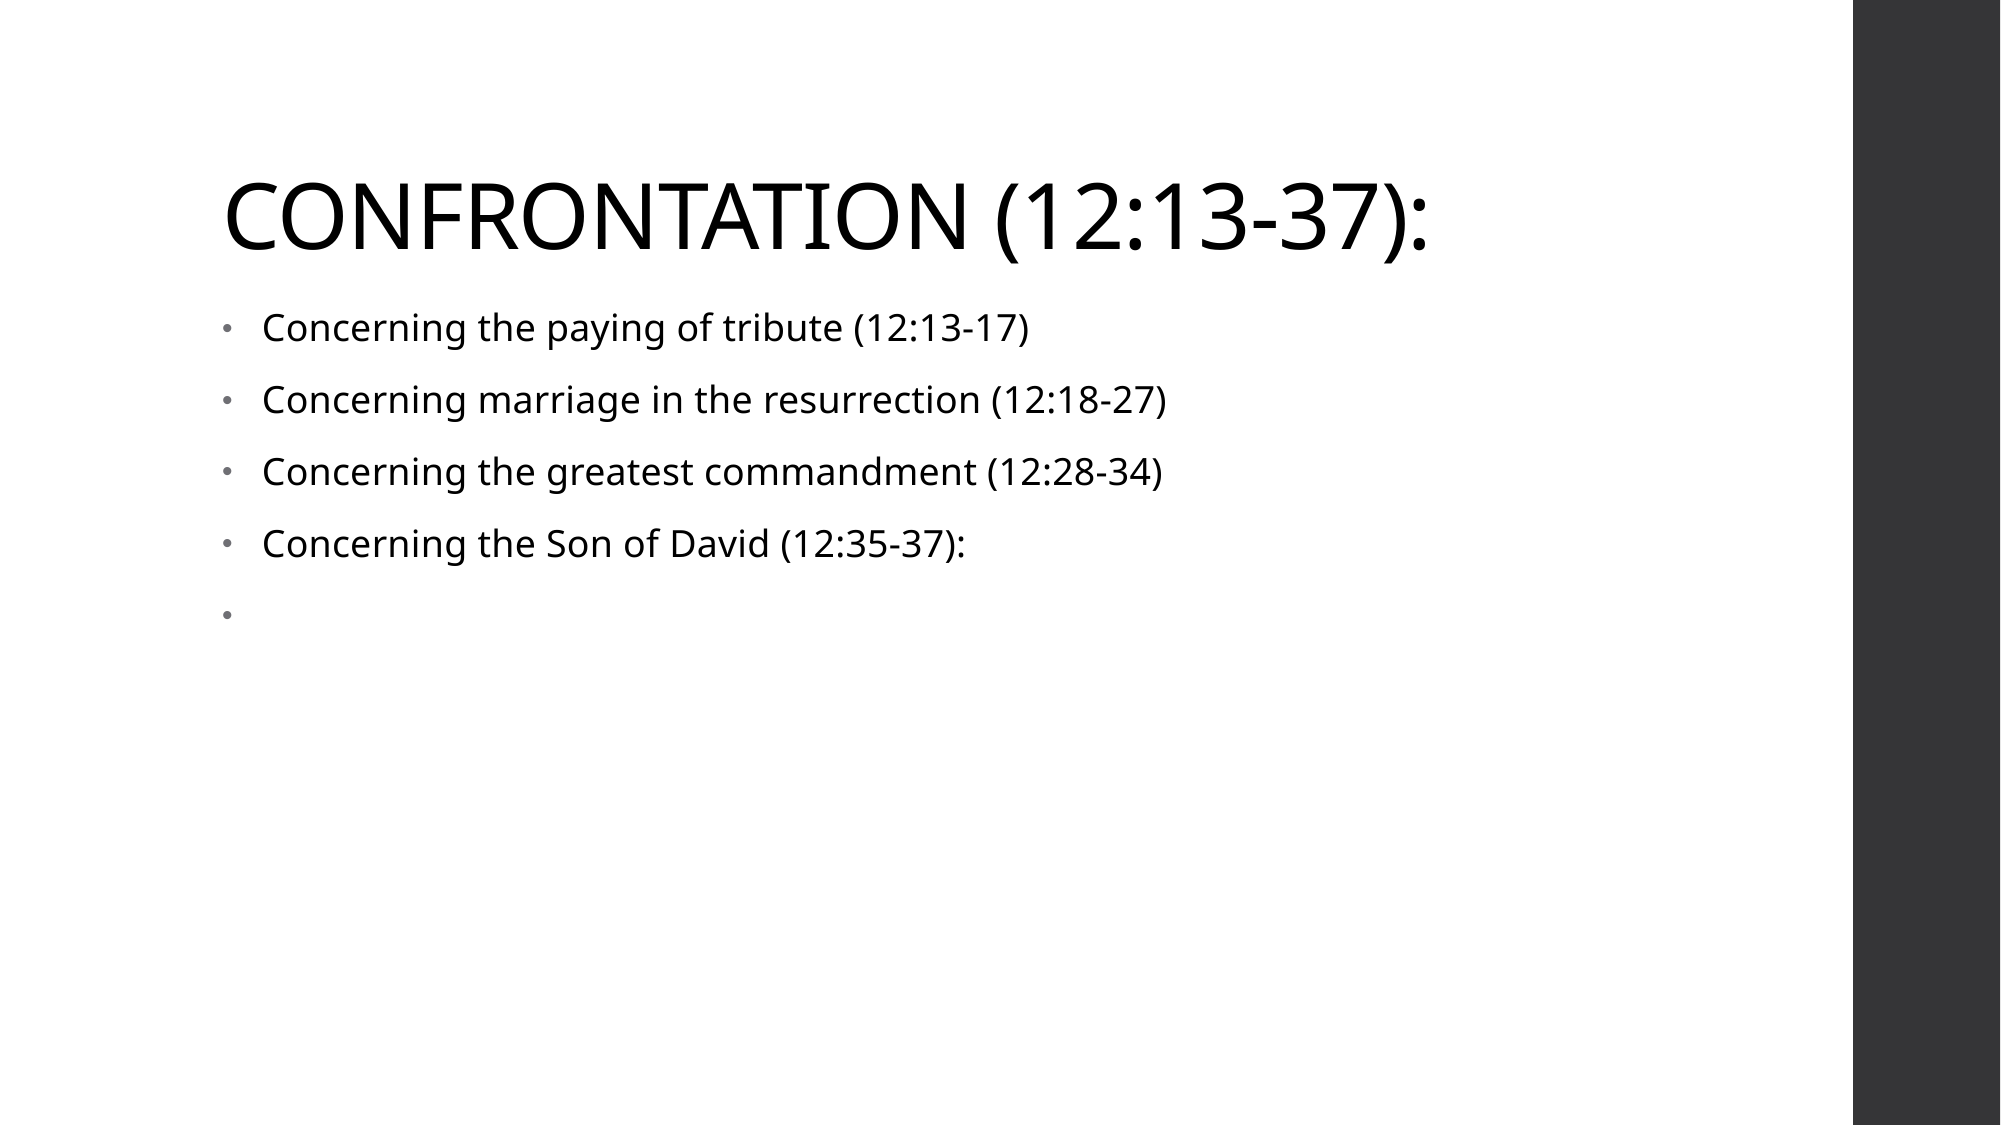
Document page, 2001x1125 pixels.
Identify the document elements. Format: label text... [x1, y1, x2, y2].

list Concerning the paying of tribute (12:13-17) Concerning marriage in the resurrection (12:18-27) Concerning the greatest commandment (12:28-34) Concerning the Son of David (12:35-37): [206, 299, 1617, 1014]
title CONFRONTATION (12:13-37): [206, 60, 1797, 278]
